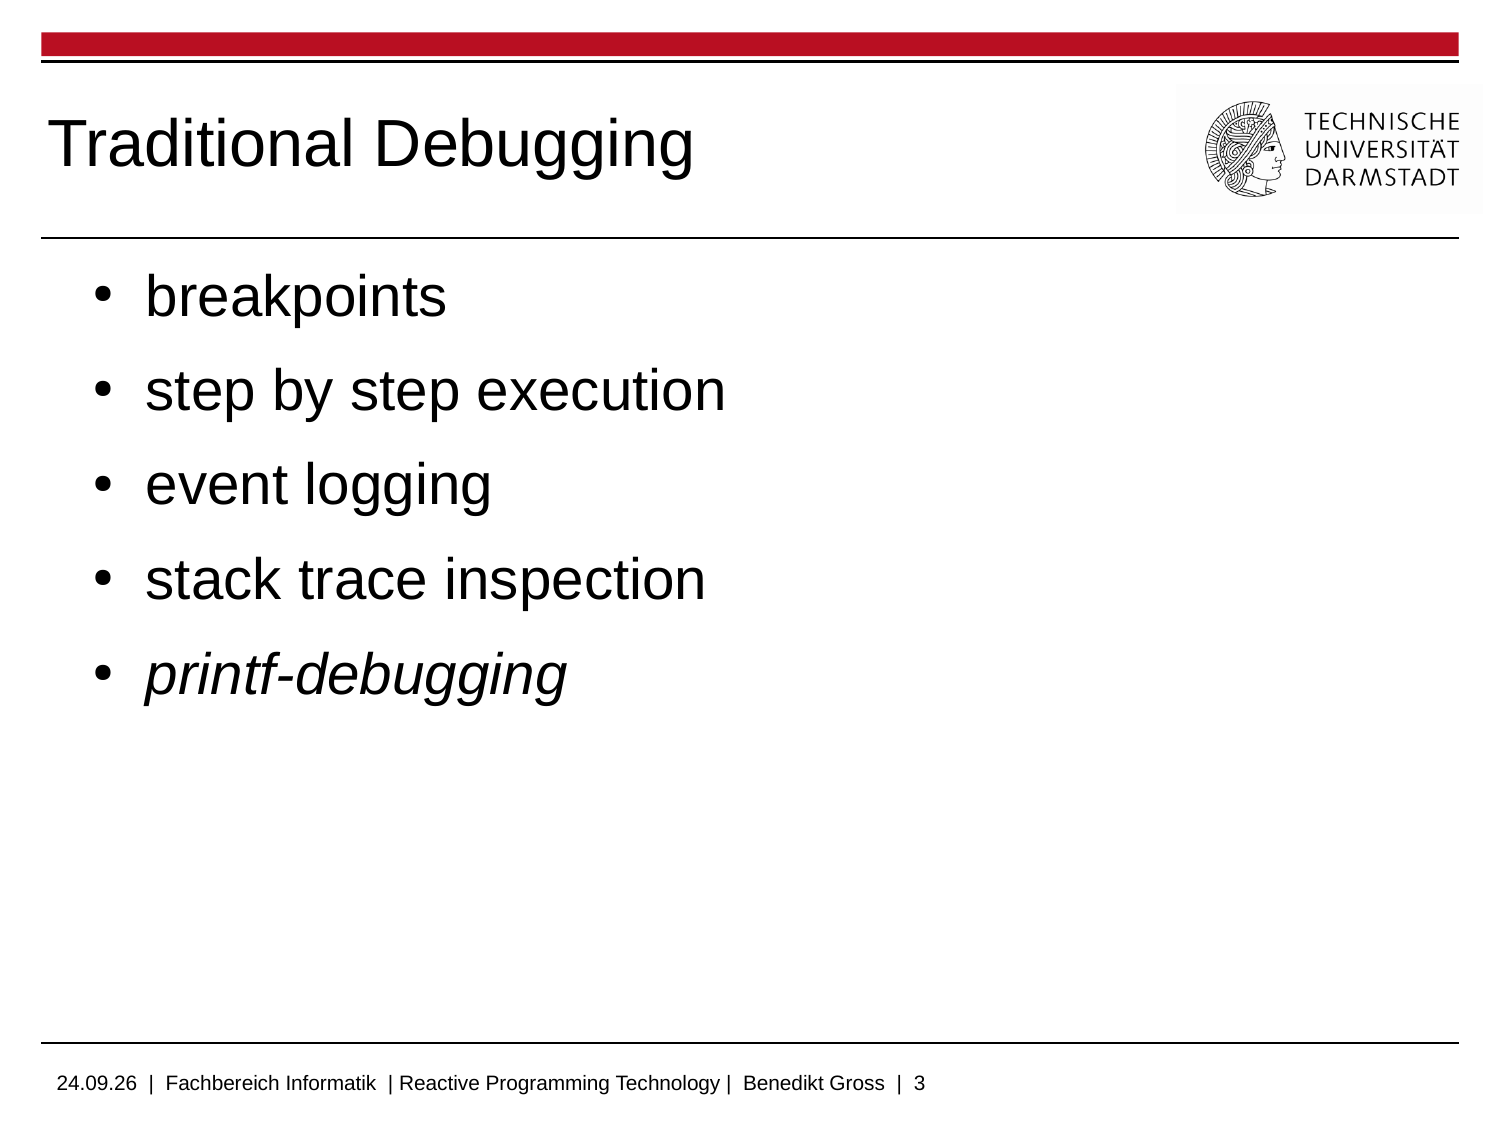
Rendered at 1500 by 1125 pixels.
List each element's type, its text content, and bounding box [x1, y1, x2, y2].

title Traditional Debugging [47, 68, 1137, 219]
list breakpoints step by step execution event logging stack trace inspection printf-debugging [75, 263, 1425, 916]
